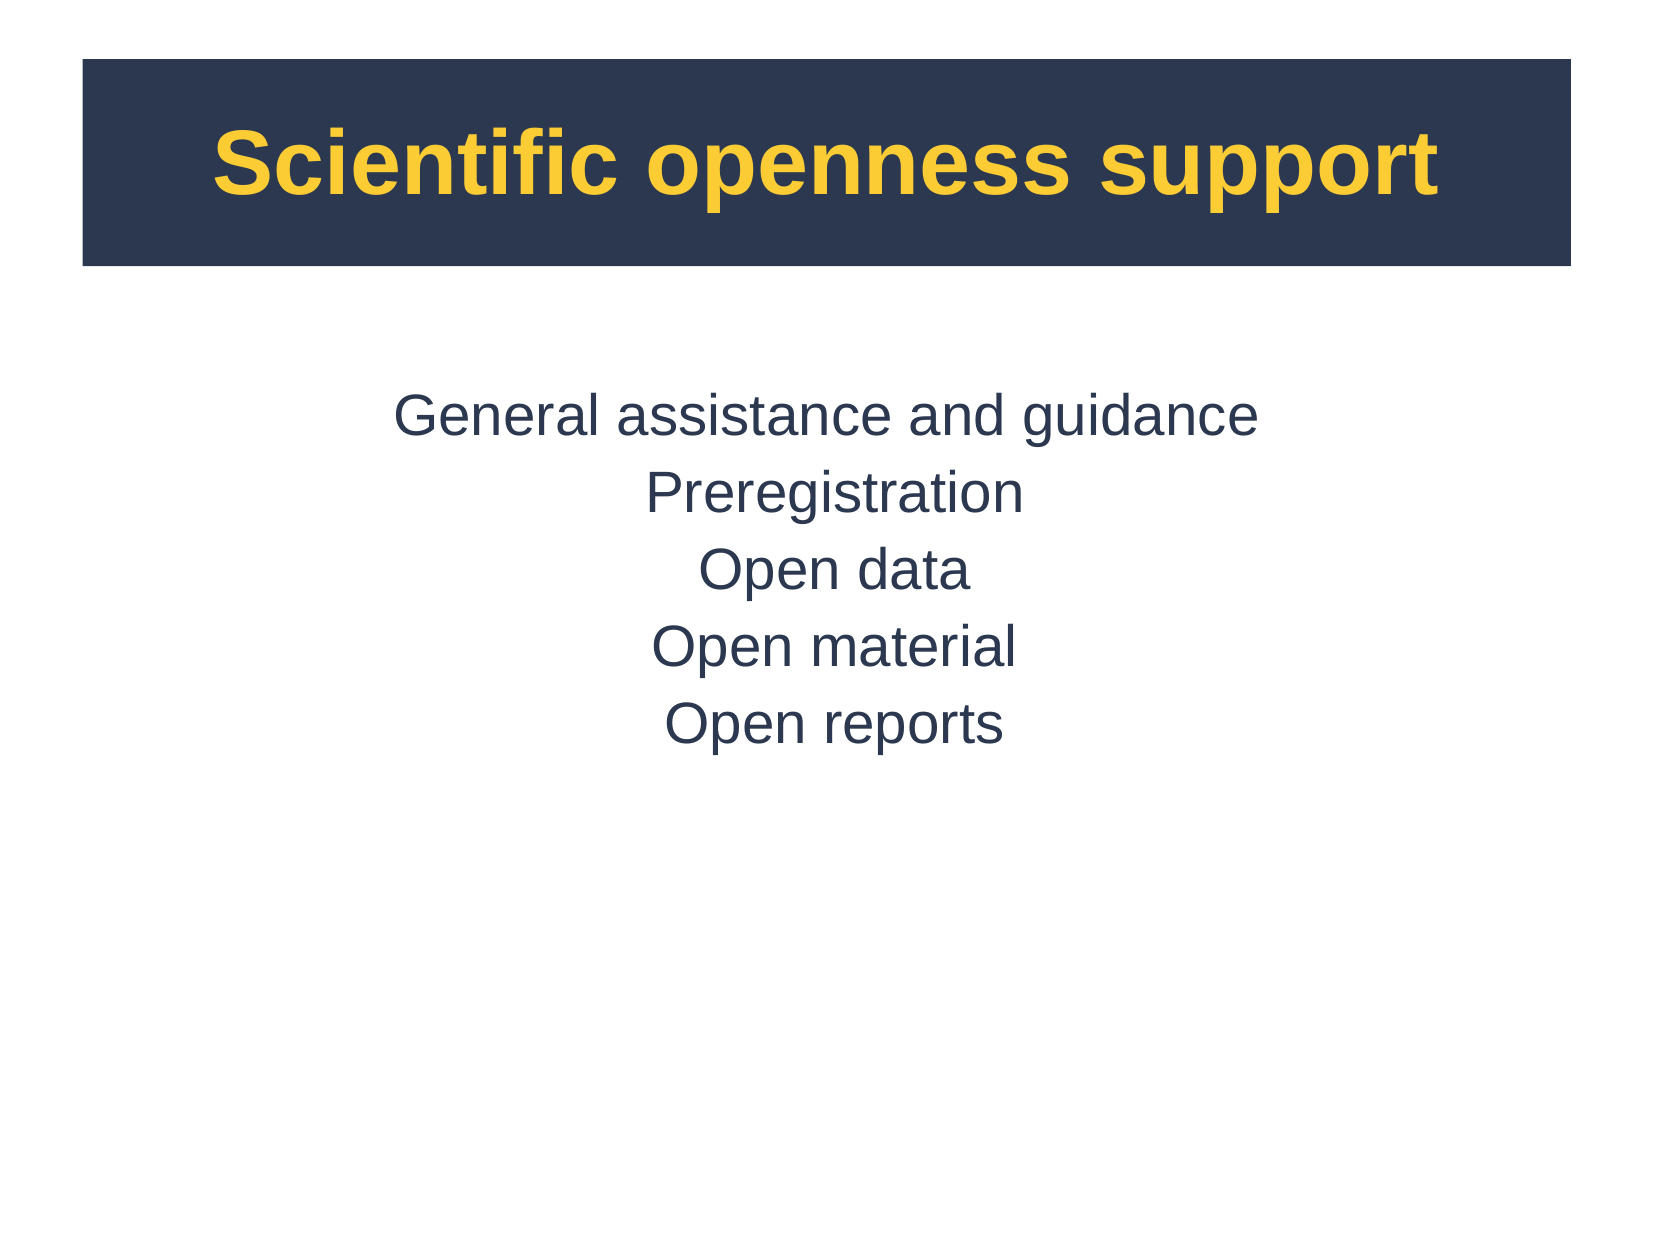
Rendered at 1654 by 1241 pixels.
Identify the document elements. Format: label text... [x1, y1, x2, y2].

title Scientific openness support [82, 59, 1571, 267]
subtitle General assistance and guidance Preregistration Open data Open material Open reports [82, 306, 1571, 1146]
